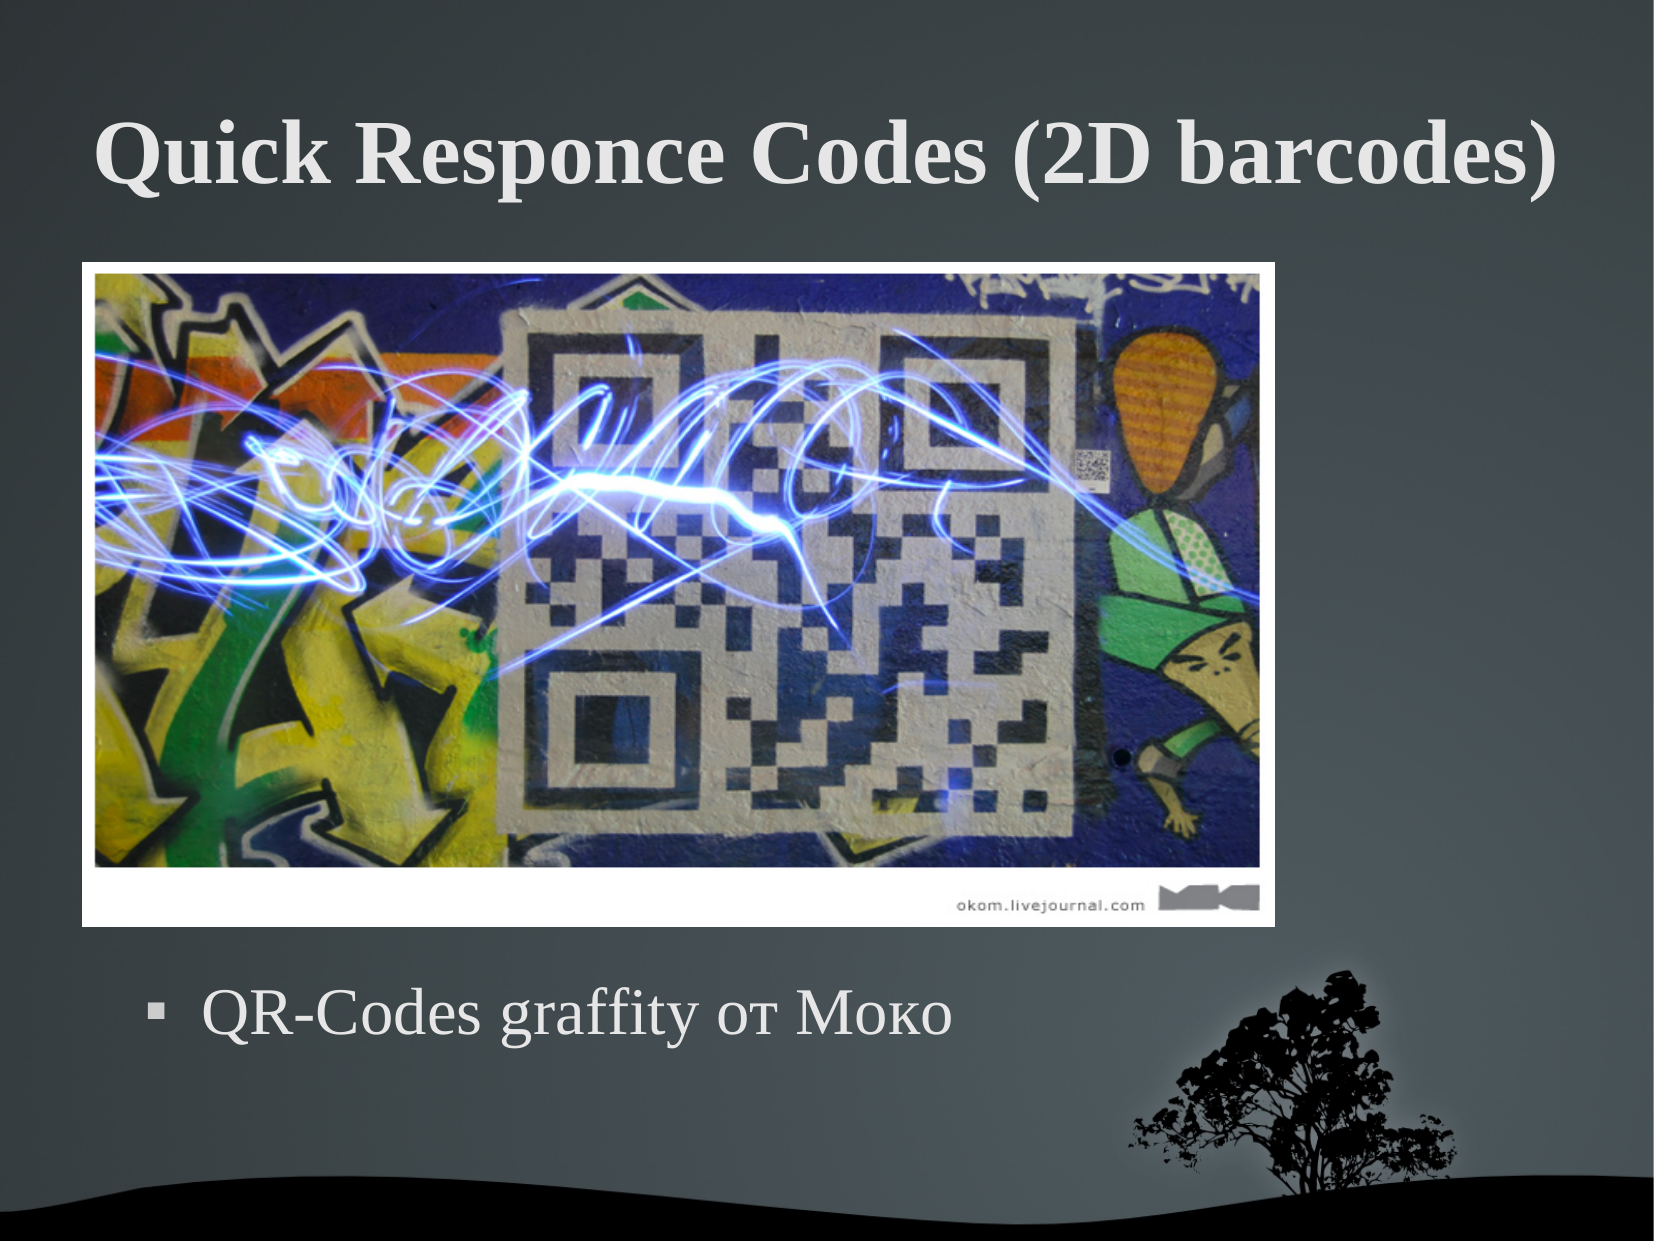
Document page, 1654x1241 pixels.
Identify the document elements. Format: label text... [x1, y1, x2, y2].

list QR-Codes graffity от Моко [112, 975, 1572, 1109]
picture [0, 0, 1654, 1241]
title Quick Responce Codes (2D barcodes) [82, 49, 1571, 257]
